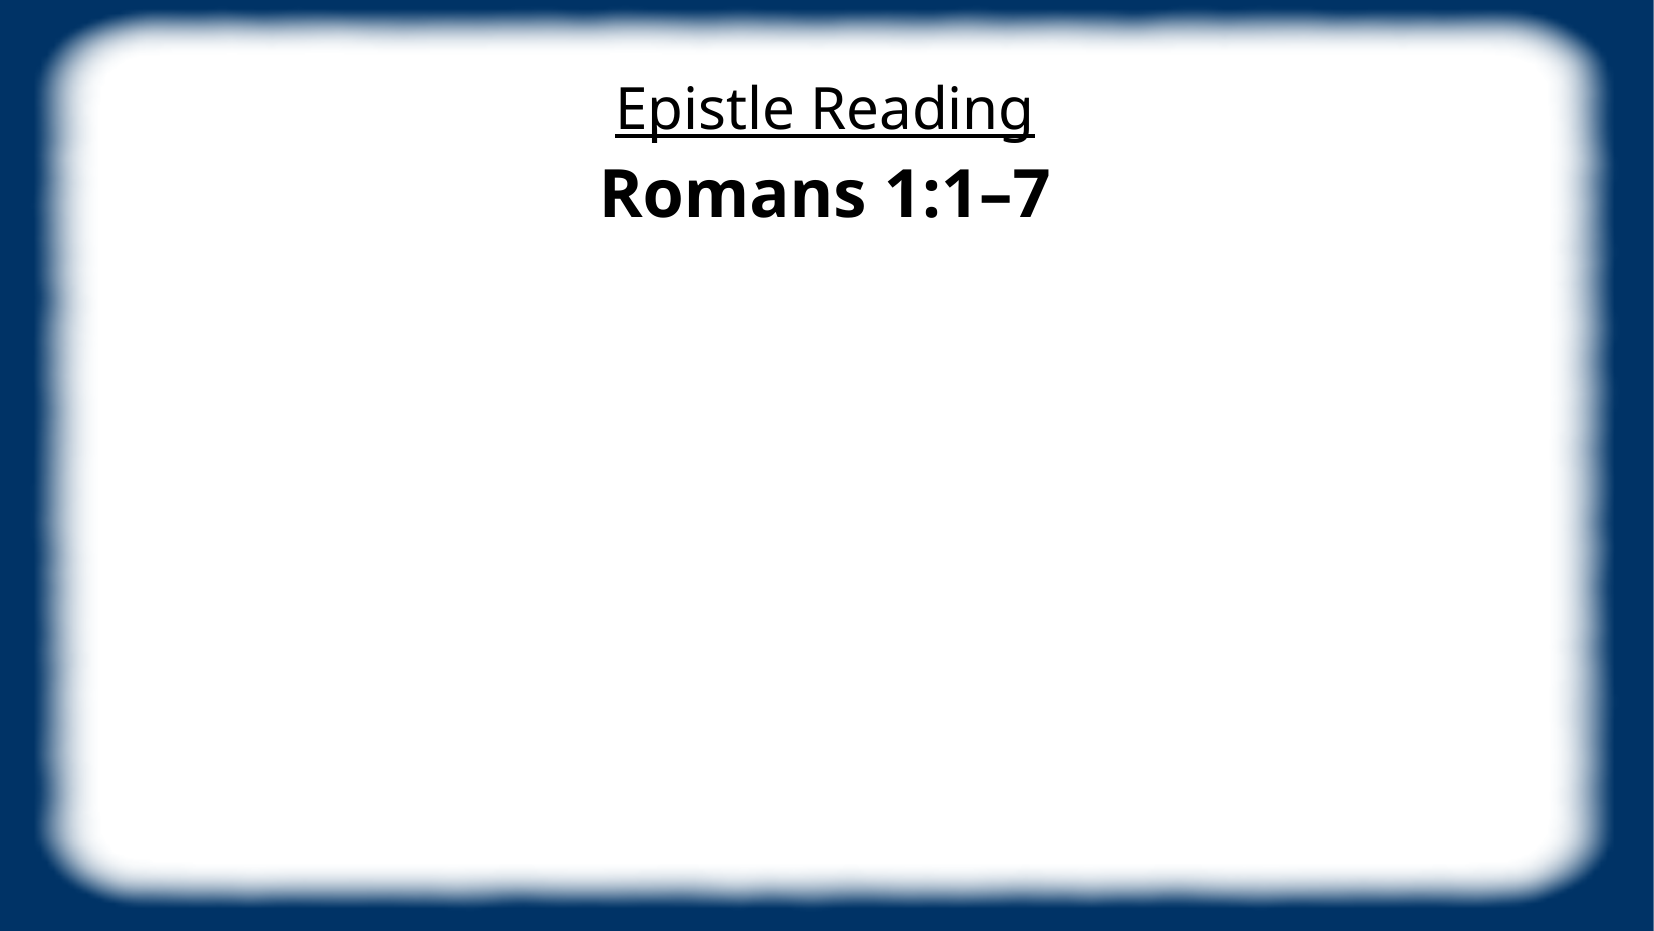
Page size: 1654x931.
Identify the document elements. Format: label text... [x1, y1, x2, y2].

text_box Epistle Reading Romans 1:1–7 [90, 60, 1561, 241]
picture [0, 0, 1654, 931]
